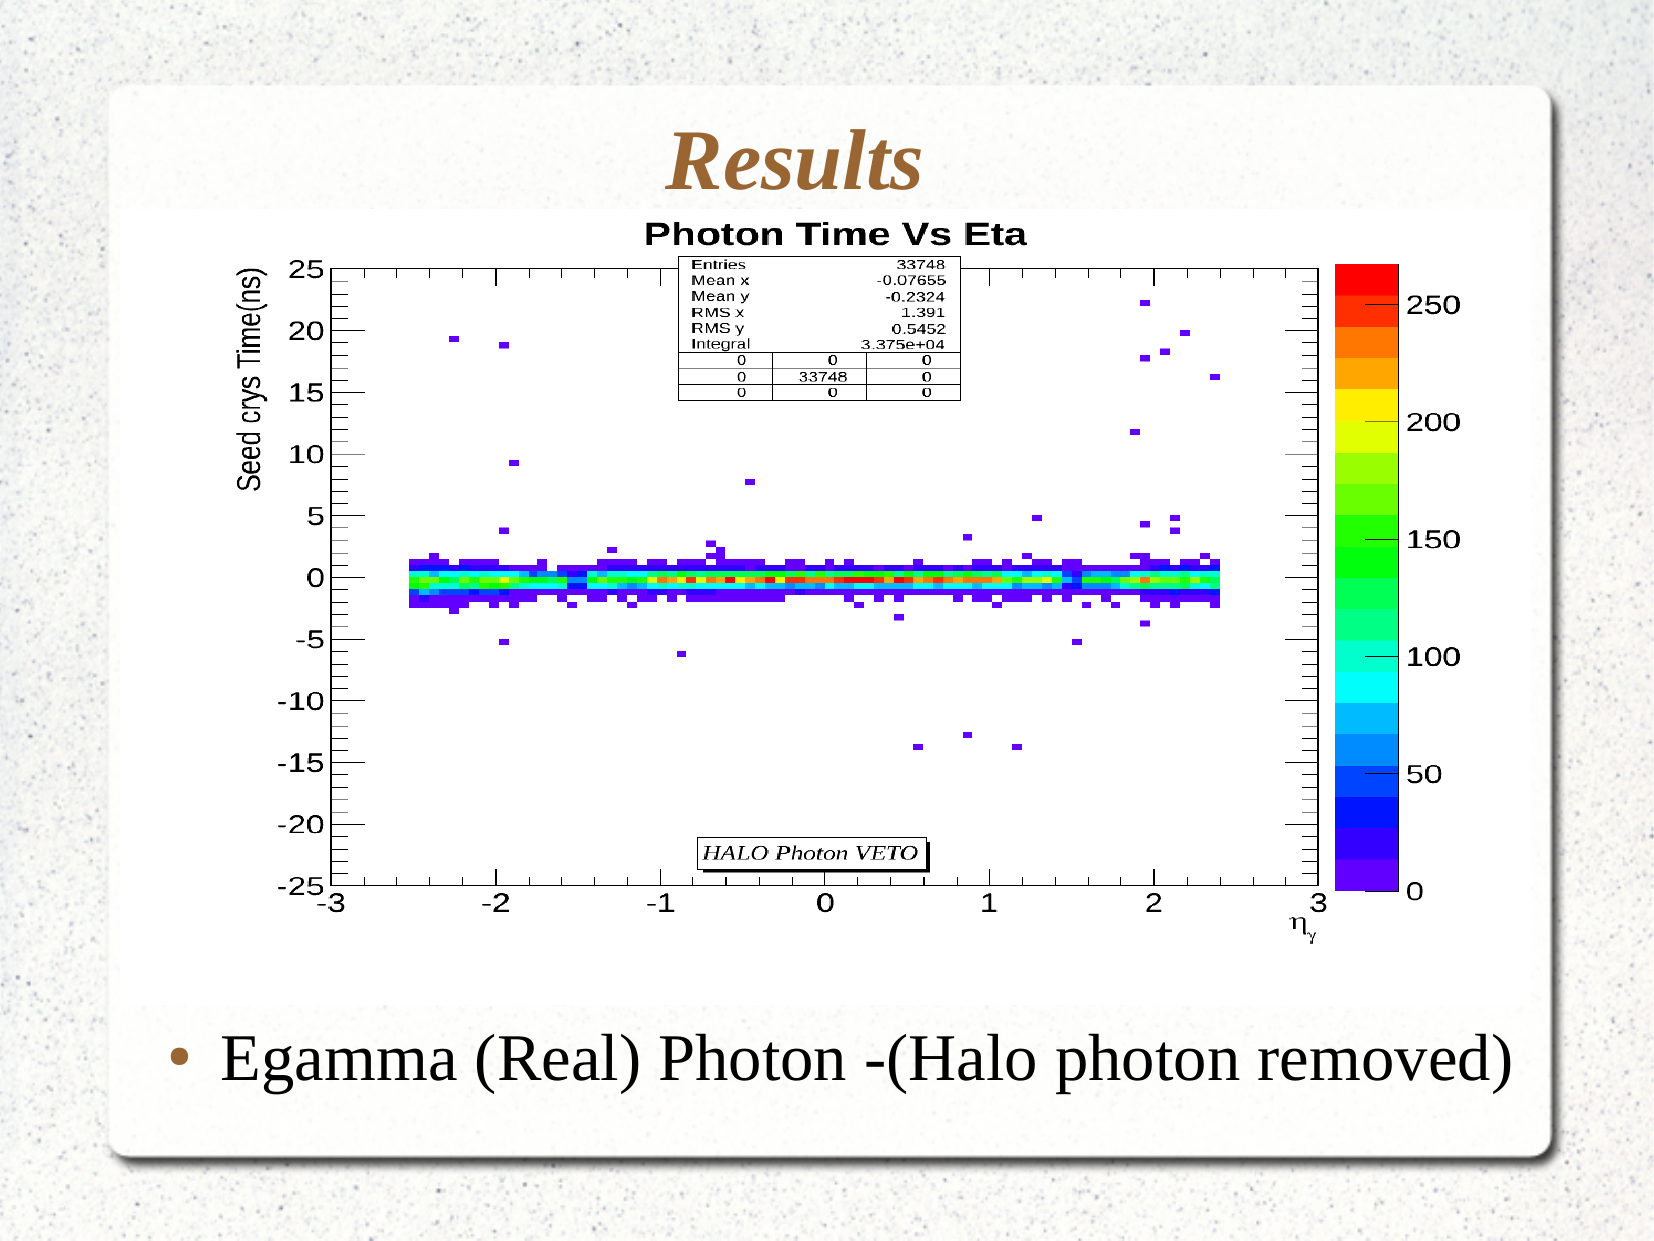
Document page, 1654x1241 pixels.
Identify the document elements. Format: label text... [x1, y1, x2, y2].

picture [0, 0, 1654, 1241]
list Egamma (Real) Photon -(Halo photon removed) [150, 1020, 1546, 1096]
title Results [360, 96, 1231, 209]
